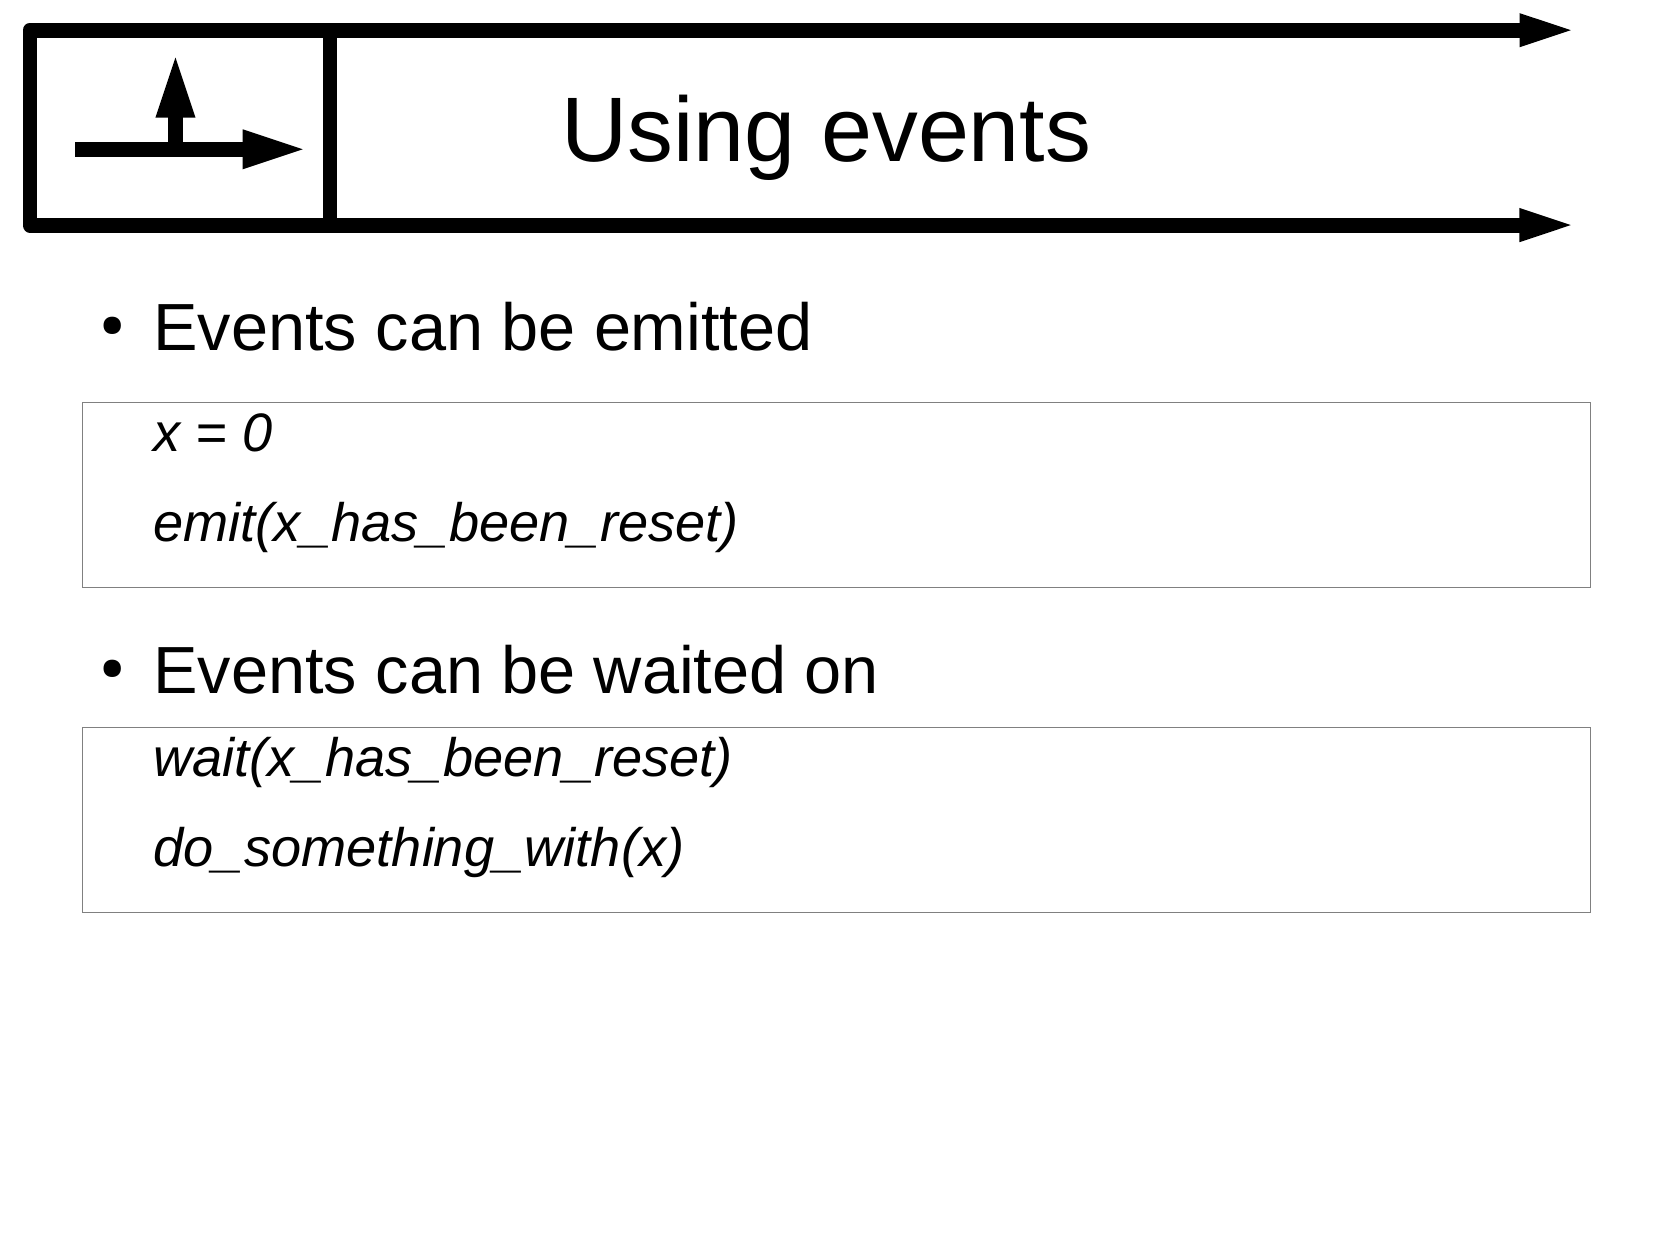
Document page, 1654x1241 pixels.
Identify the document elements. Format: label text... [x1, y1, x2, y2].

list x = 0 emit(x_has_been_reset) [82, 402, 1591, 588]
list Events can be emitted [82, 290, 1538, 391]
list wait(x_has_been_reset) do_something_with(x) [82, 727, 1591, 913]
title Using events [82, 38, 323, 218]
title Using events [337, 31, 1571, 224]
list Events can be waited on [82, 632, 1538, 727]
